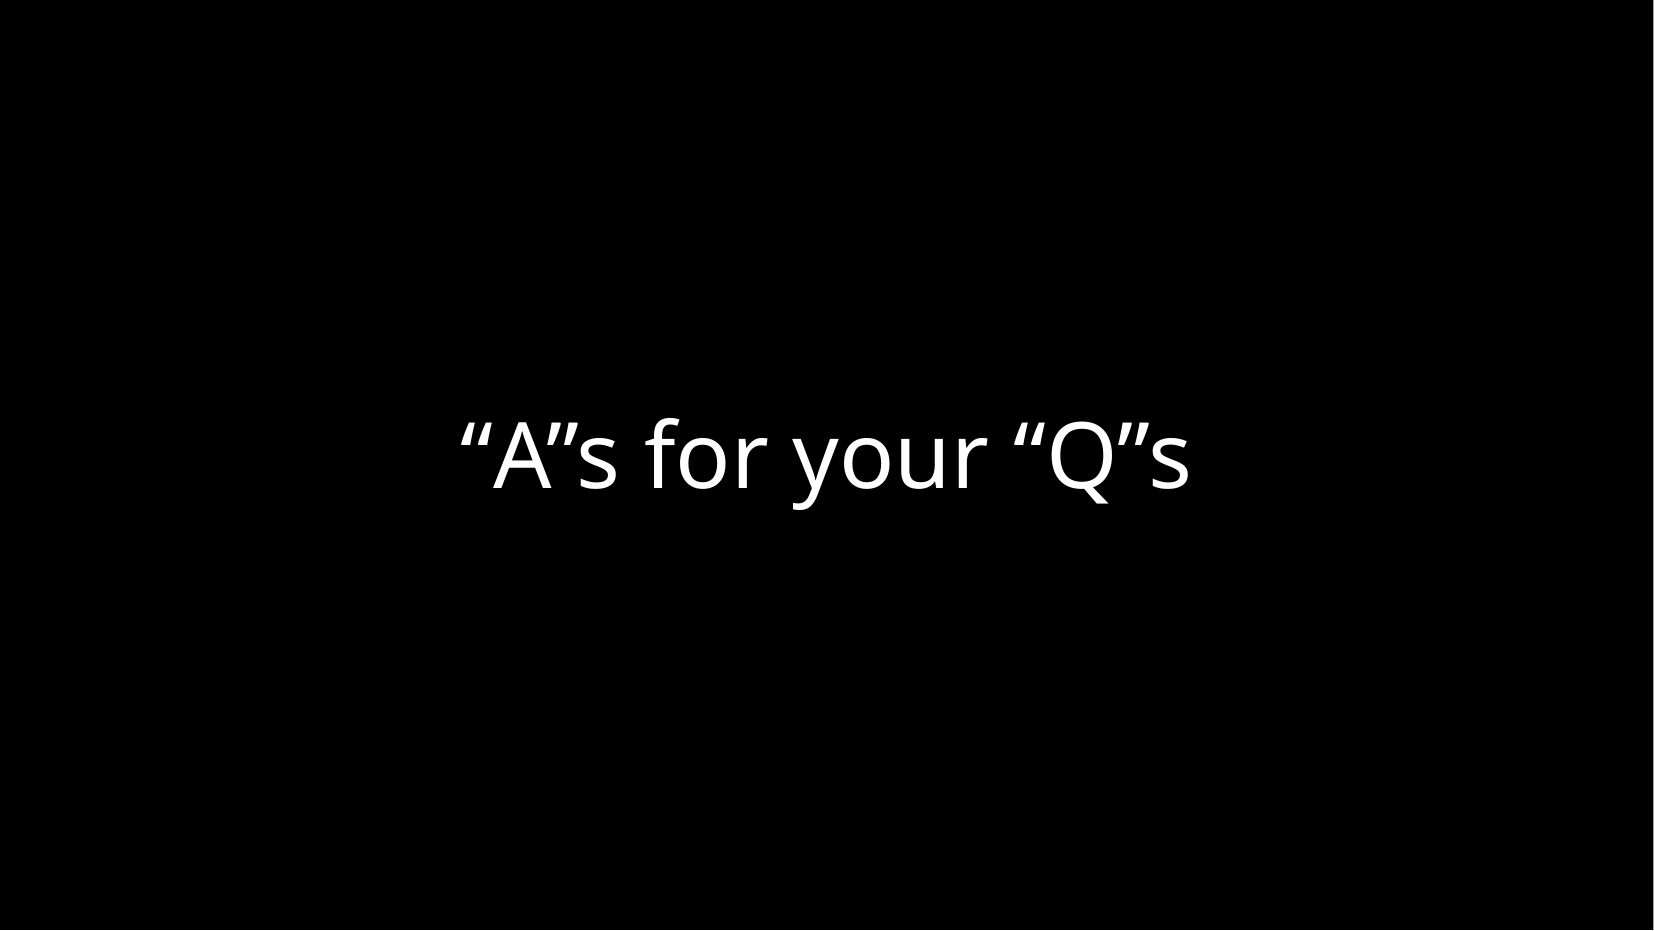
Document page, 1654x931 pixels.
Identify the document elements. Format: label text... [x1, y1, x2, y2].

title “A”s for your “Q”s [82, 375, 1571, 531]
